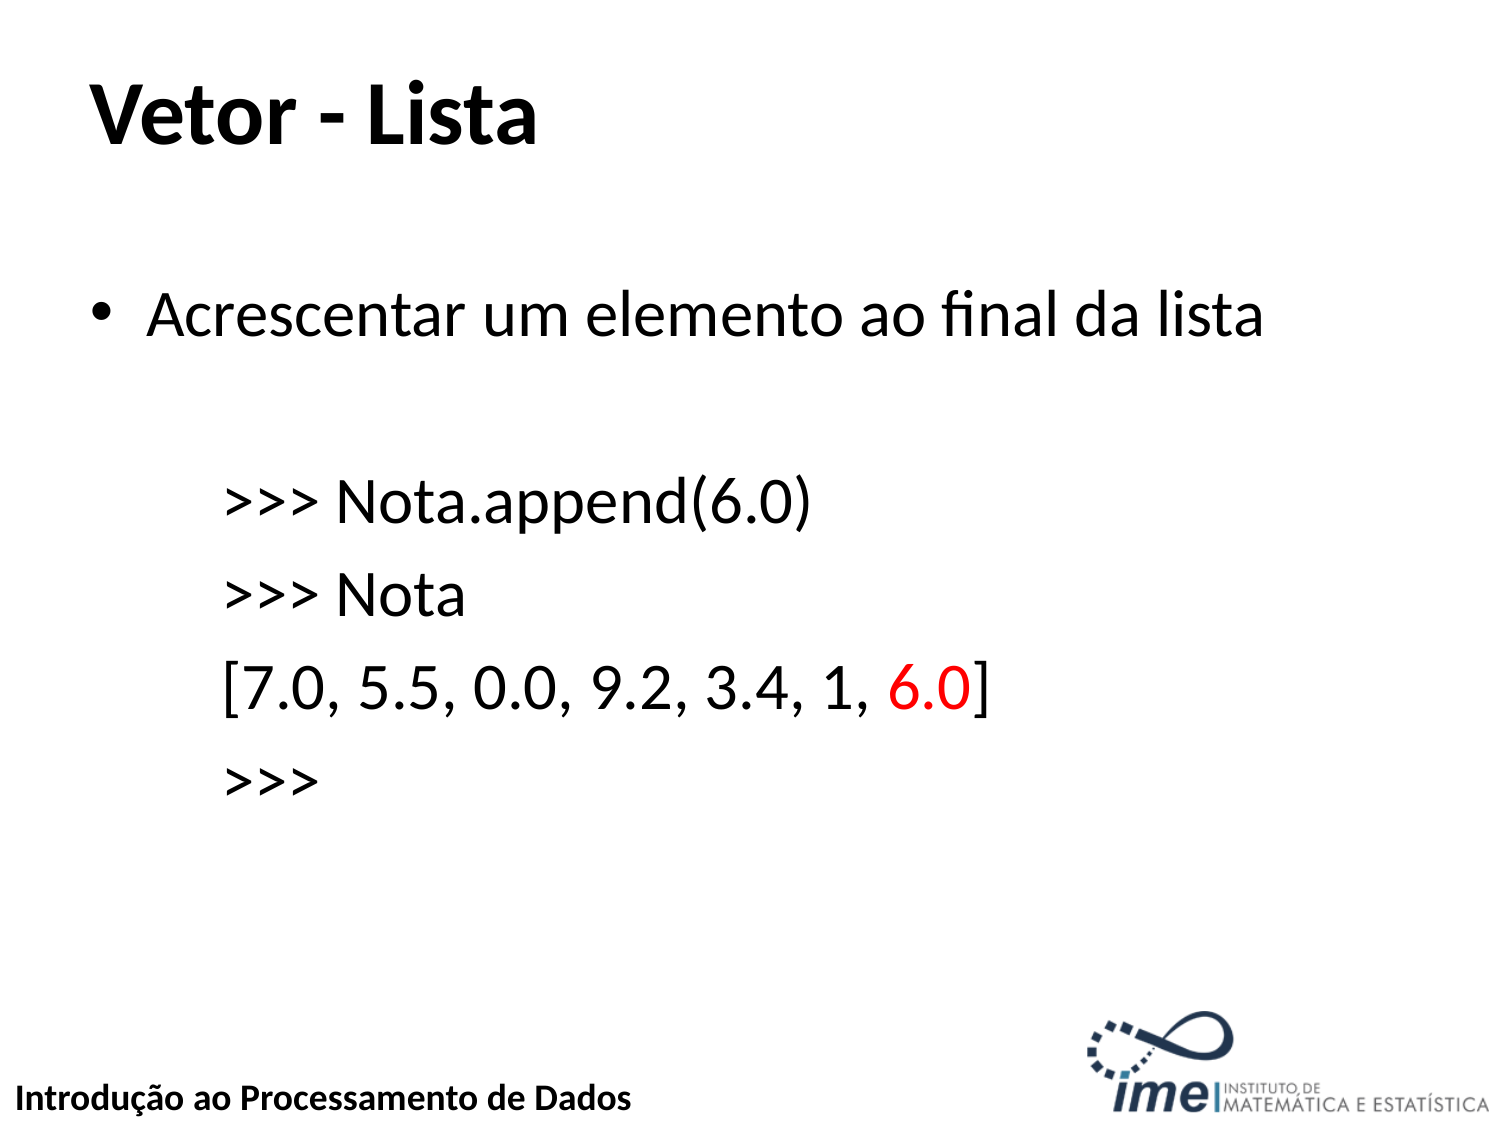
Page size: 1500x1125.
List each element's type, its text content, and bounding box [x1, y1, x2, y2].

picture [1086, 1011, 1495, 1115]
title Vetor - Lista [75, 45, 1425, 233]
list Acrescentar um elemento ao final da lista >>> Nota.append(6.0) >>> Nota [7.0, 5.5, 0.0, 9.2, 3.4, 1, 6.0] >>> [75, 262, 1425, 1005]
